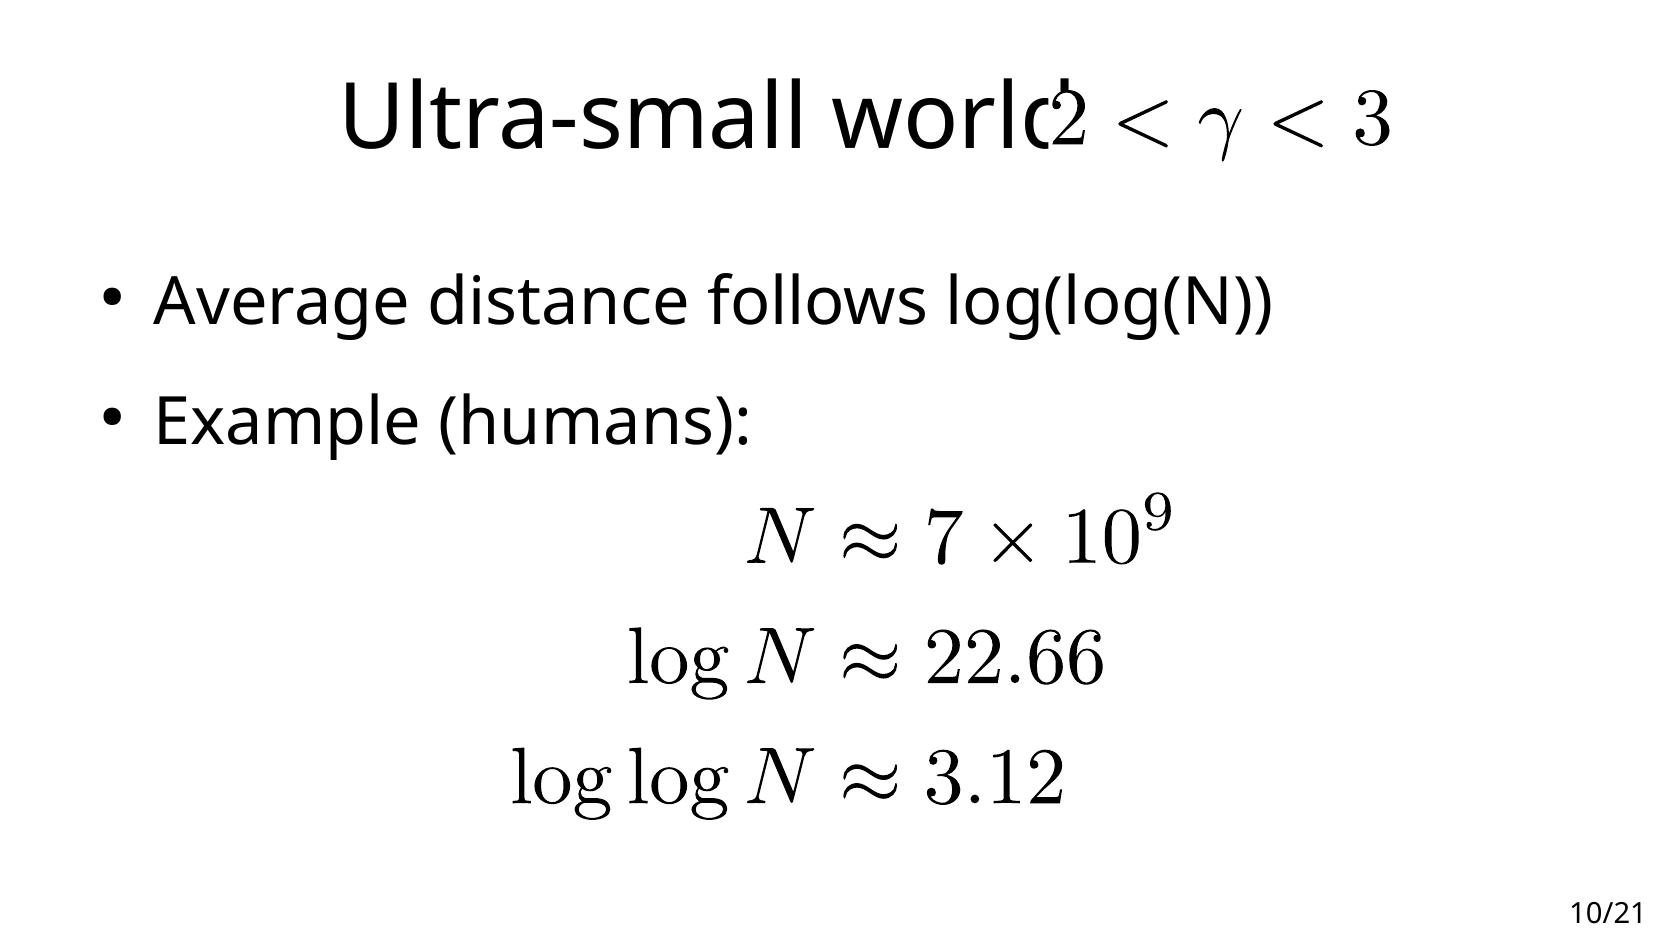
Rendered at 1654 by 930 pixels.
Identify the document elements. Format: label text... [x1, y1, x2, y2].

text_box [510, 492, 1174, 820]
title Ultra-small world [82, 1, 1571, 225]
text_box [1048, 90, 1394, 162]
list Average distance follows log(log(N)) Example (humans): [82, 252, 1571, 466]
